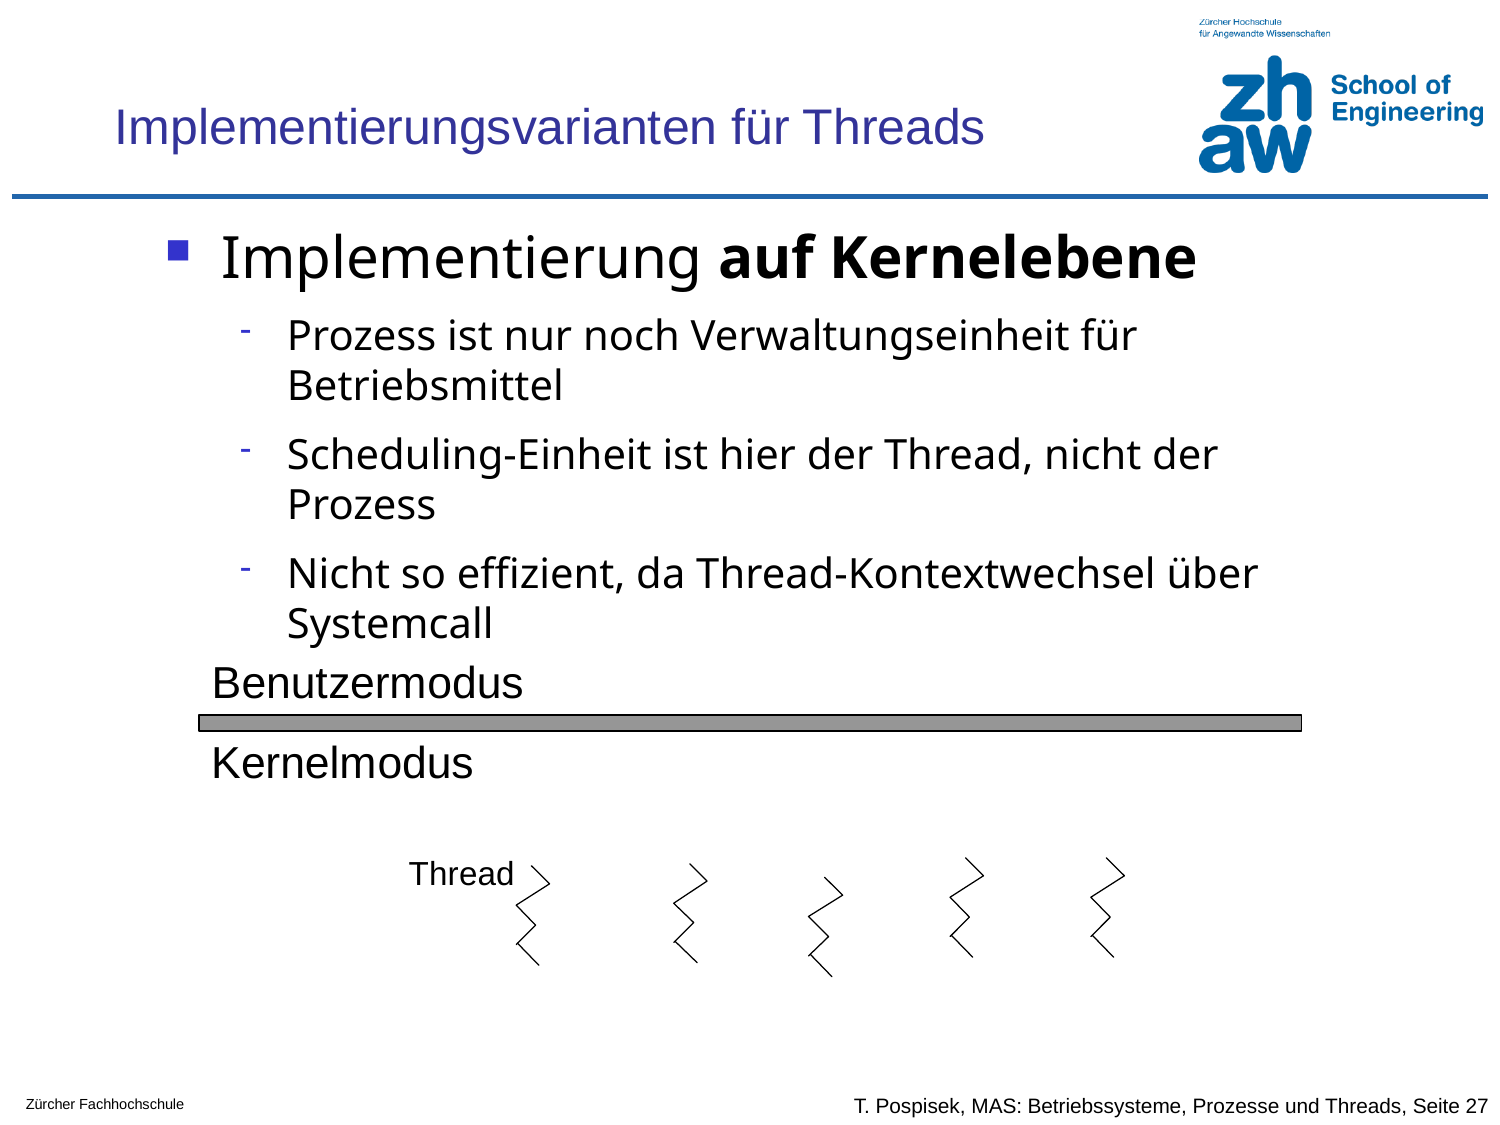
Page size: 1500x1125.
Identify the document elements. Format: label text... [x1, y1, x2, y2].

list Implementierung auf Kernelebene Prozess ist nur noch Verwaltungseinheit für Betriebsmittel Scheduling-Einheit ist hier der Thread, nicht der Prozess Nicht so effizient, da Thread-Kontextwechsel über Systemcall [150, 212, 1375, 838]
picture [1199, 19, 1483, 173]
title Implementierungsvarianten für Threads [99, 50, 1379, 163]
picture [174, 630, 1307, 985]
